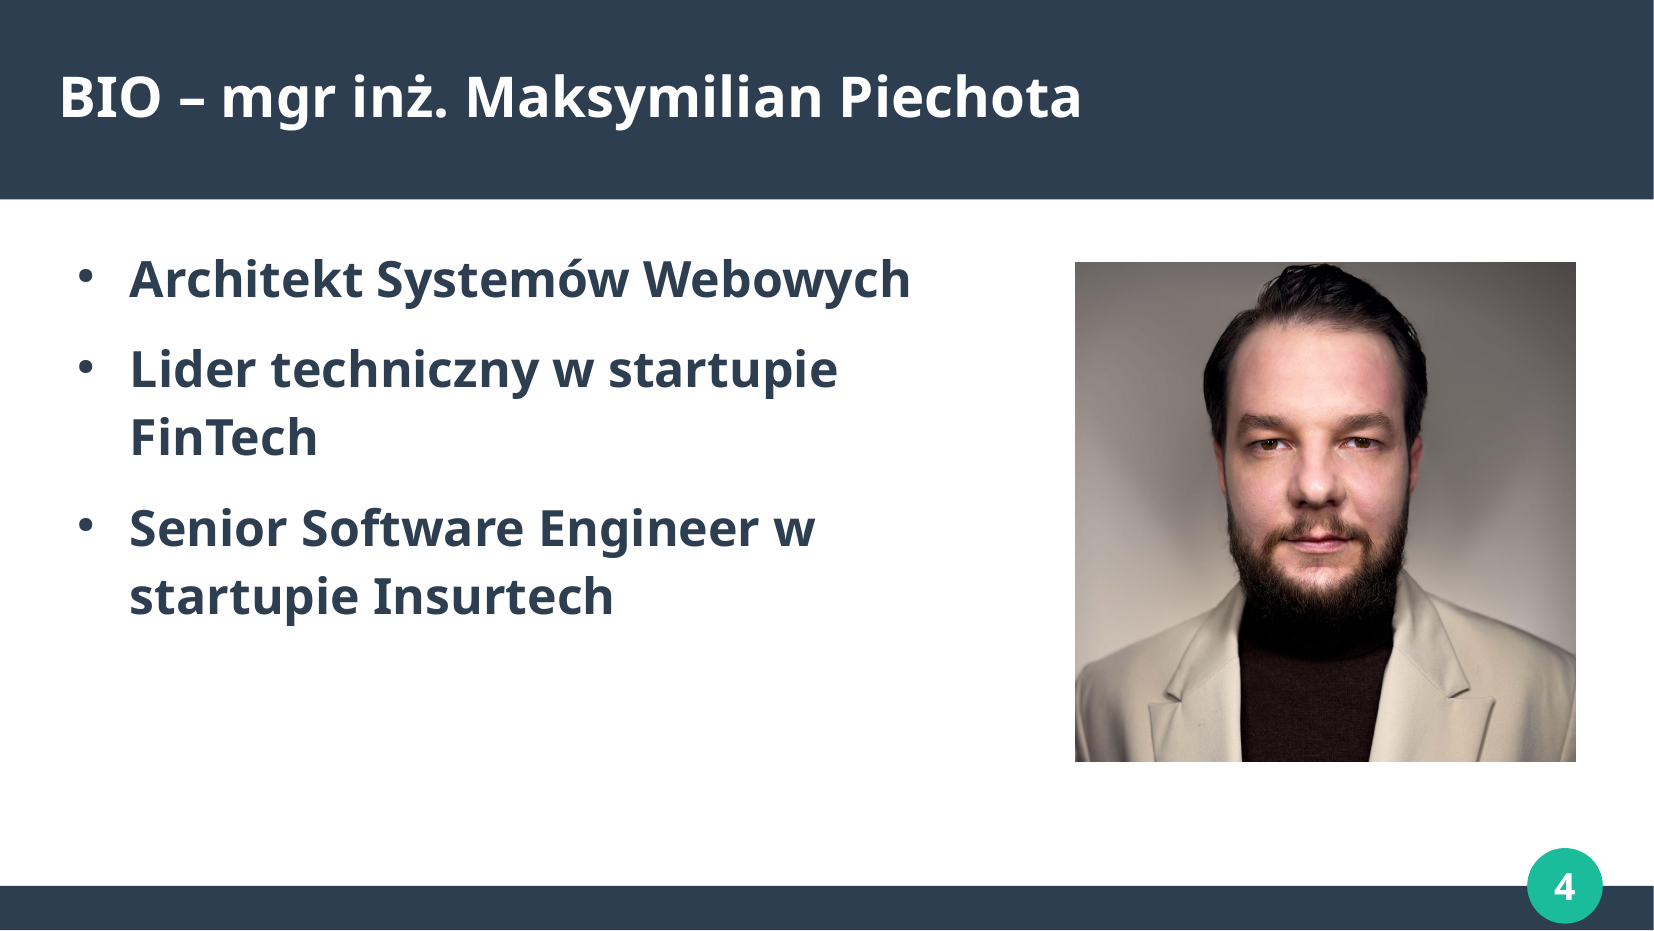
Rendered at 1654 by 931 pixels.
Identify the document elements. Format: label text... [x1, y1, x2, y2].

list Architekt Systemów Webowych Lider techniczny w startupie FinTech Senior Software Engineer w startupie Insurtech [59, 243, 1013, 864]
title BIO – mgr inż. Maksymilian Piechota [59, 37, 1595, 156]
picture [1075, 262, 1576, 762]
